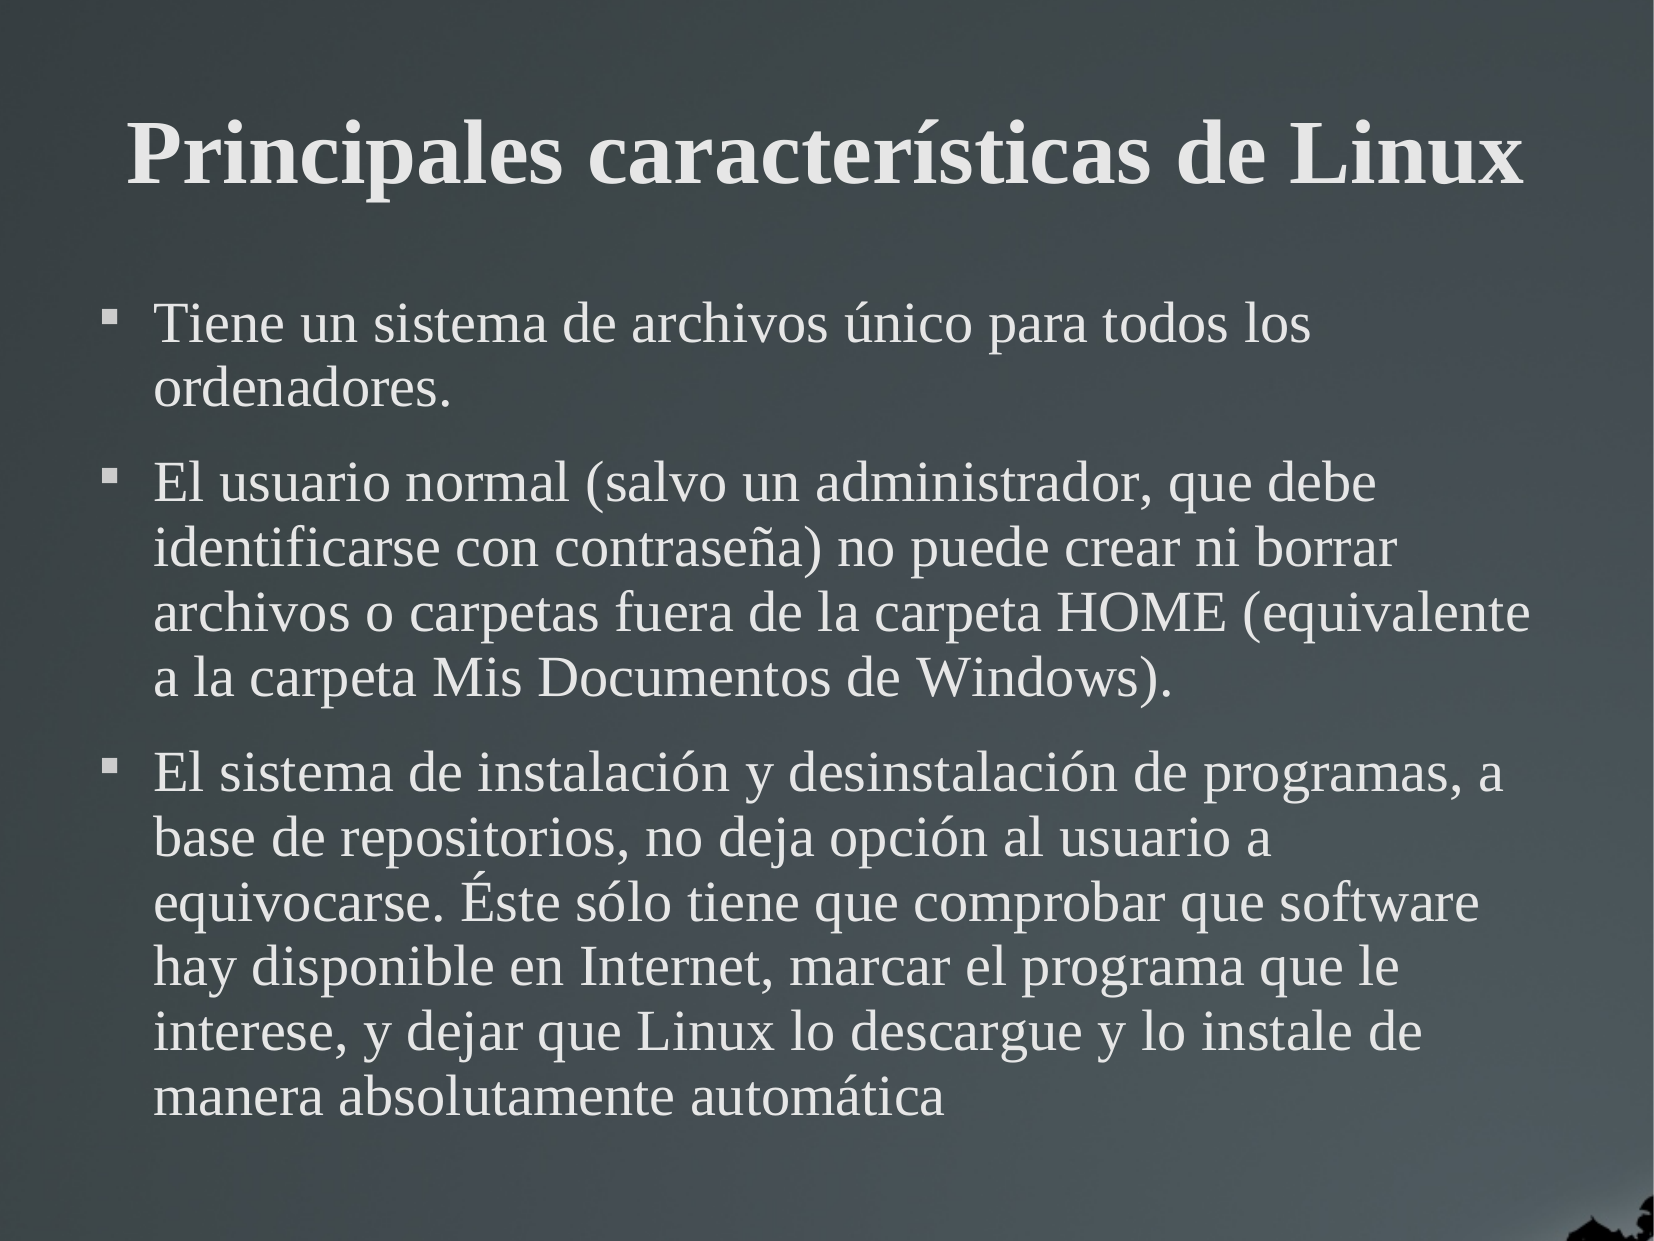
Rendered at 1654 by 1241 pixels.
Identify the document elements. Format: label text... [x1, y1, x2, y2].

title Principales características de Linux [82, 56, 1571, 249]
picture [0, 0, 1654, 1241]
list Tiene un sistema de archivos único para todos los ordenadores. El usuario normal (salvo un administrador, que debe identificarse con contraseña) no puede crear ni borrar archivos o carpetas fuera de la carpeta HOME (equivalente a la carpeta Mis Documentos de Windows). El sistema de instalación y desinstalación de programas, a base de repositorios, no deja opción al usuario a equivocarse. Éste sólo tiene que comprobar que software hay disponible en Internet, marcar el programa que le interese, y dejar que Linux lo descargue y lo instale de manera absolutamente automática [82, 290, 1571, 1196]
